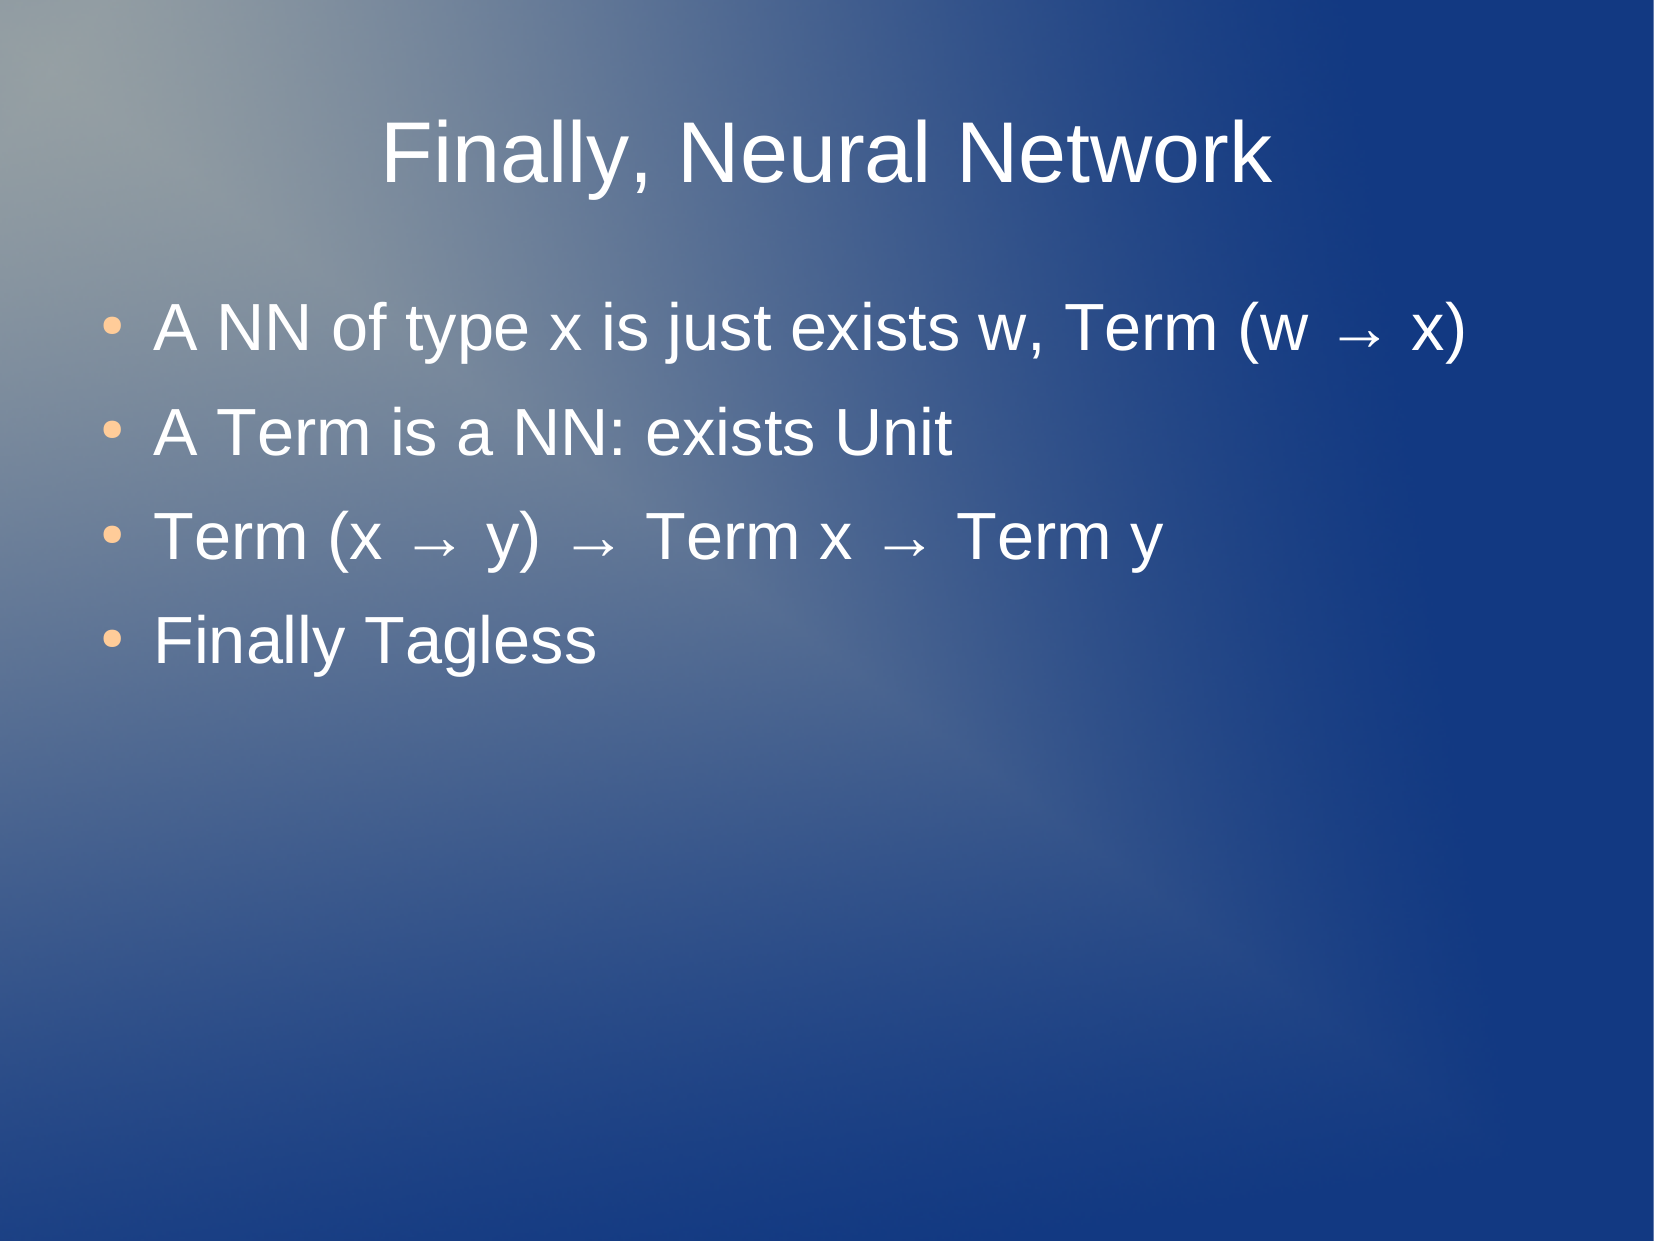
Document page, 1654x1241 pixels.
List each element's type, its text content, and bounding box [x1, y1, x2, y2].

title Finally, Neural Network [82, 49, 1571, 257]
list A NN of type x is just exists w, Term (w → x) A Term is a NN: exists Unit Term (x → y) → Term x → Term y Finally Tagless [82, 290, 1571, 1109]
picture [0, 0, 1654, 1241]
